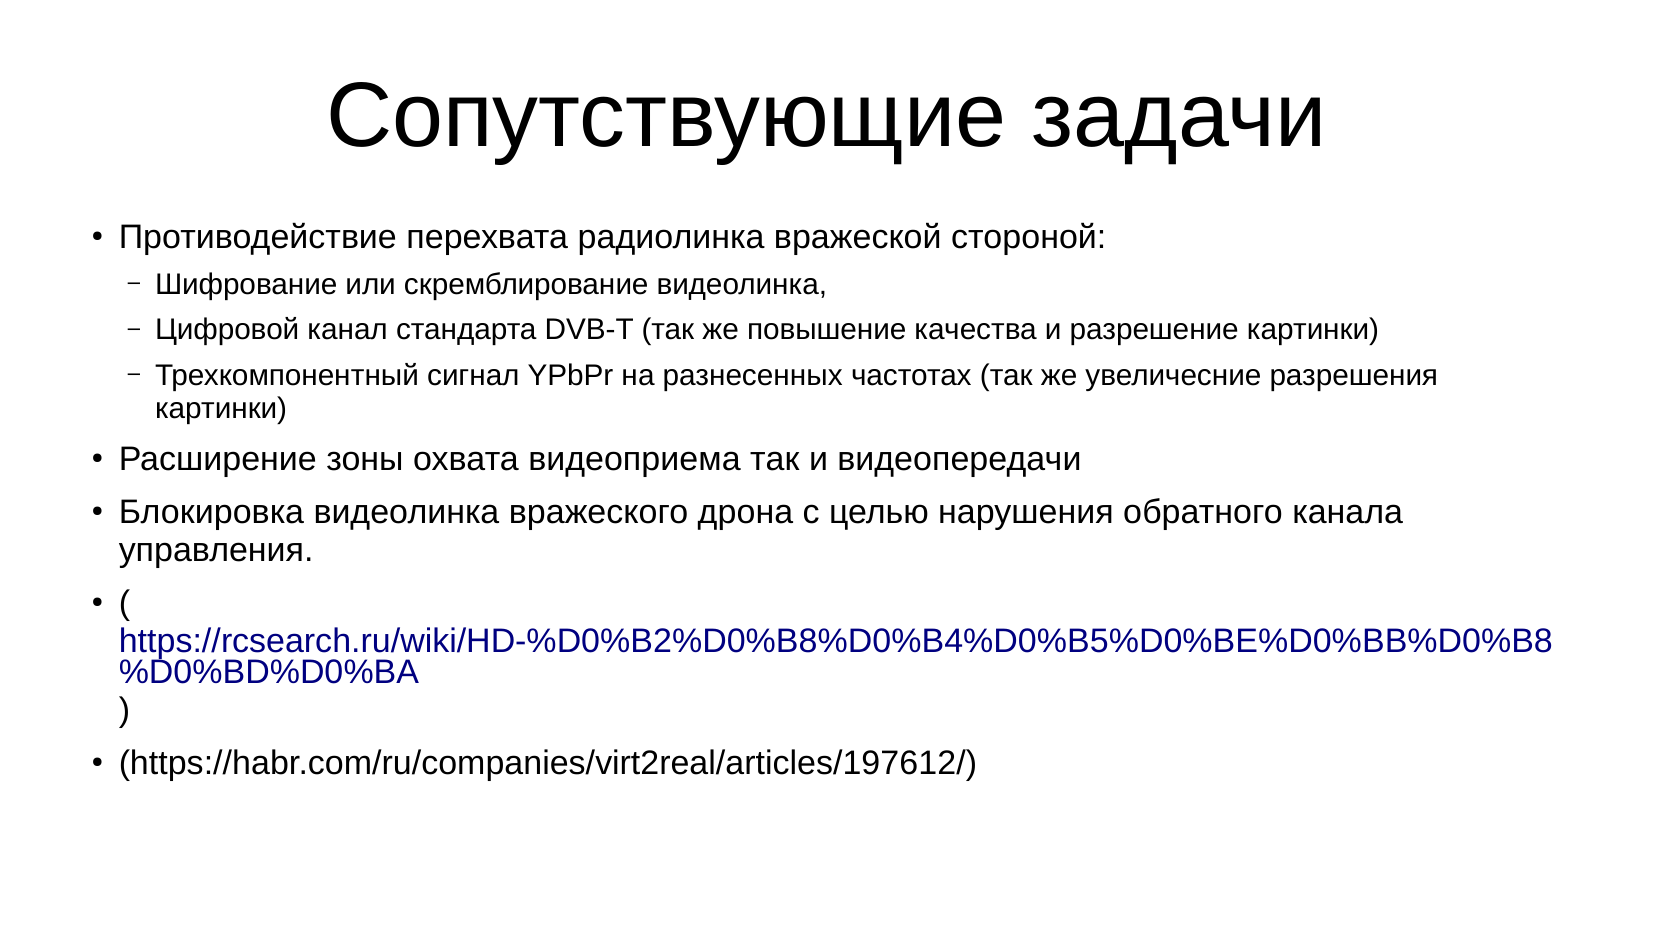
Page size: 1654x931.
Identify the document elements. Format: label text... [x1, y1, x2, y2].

title Сопутствующие задачи [82, 37, 1571, 193]
list Противодействие перехвата радиолинка вражеской стороной: Шифрование или скремблирование видеолинка, Цифровой канал стандарта DVB-T (так же повышение качества и разрешение картинки) Трехкомпонентный сигнал YPbPr на разнесенных частотах (так же увеличесние разрешения картинки) Расширение зоны охвата видеоприема так и видеопередачи Блокировка видеолинка вражеского дрона с целью нарушения обратного канала управления. (https://rcsearch.ru/wiki/HD-%D0%B2%D0%B8%D0%B4%D0%B5%D0%BE%D0%BB%D0%B8%D0%BD%D0%BA) (https://habr.com/ru/companies/virt2real/articles/197612/) [82, 217, 1571, 758]
